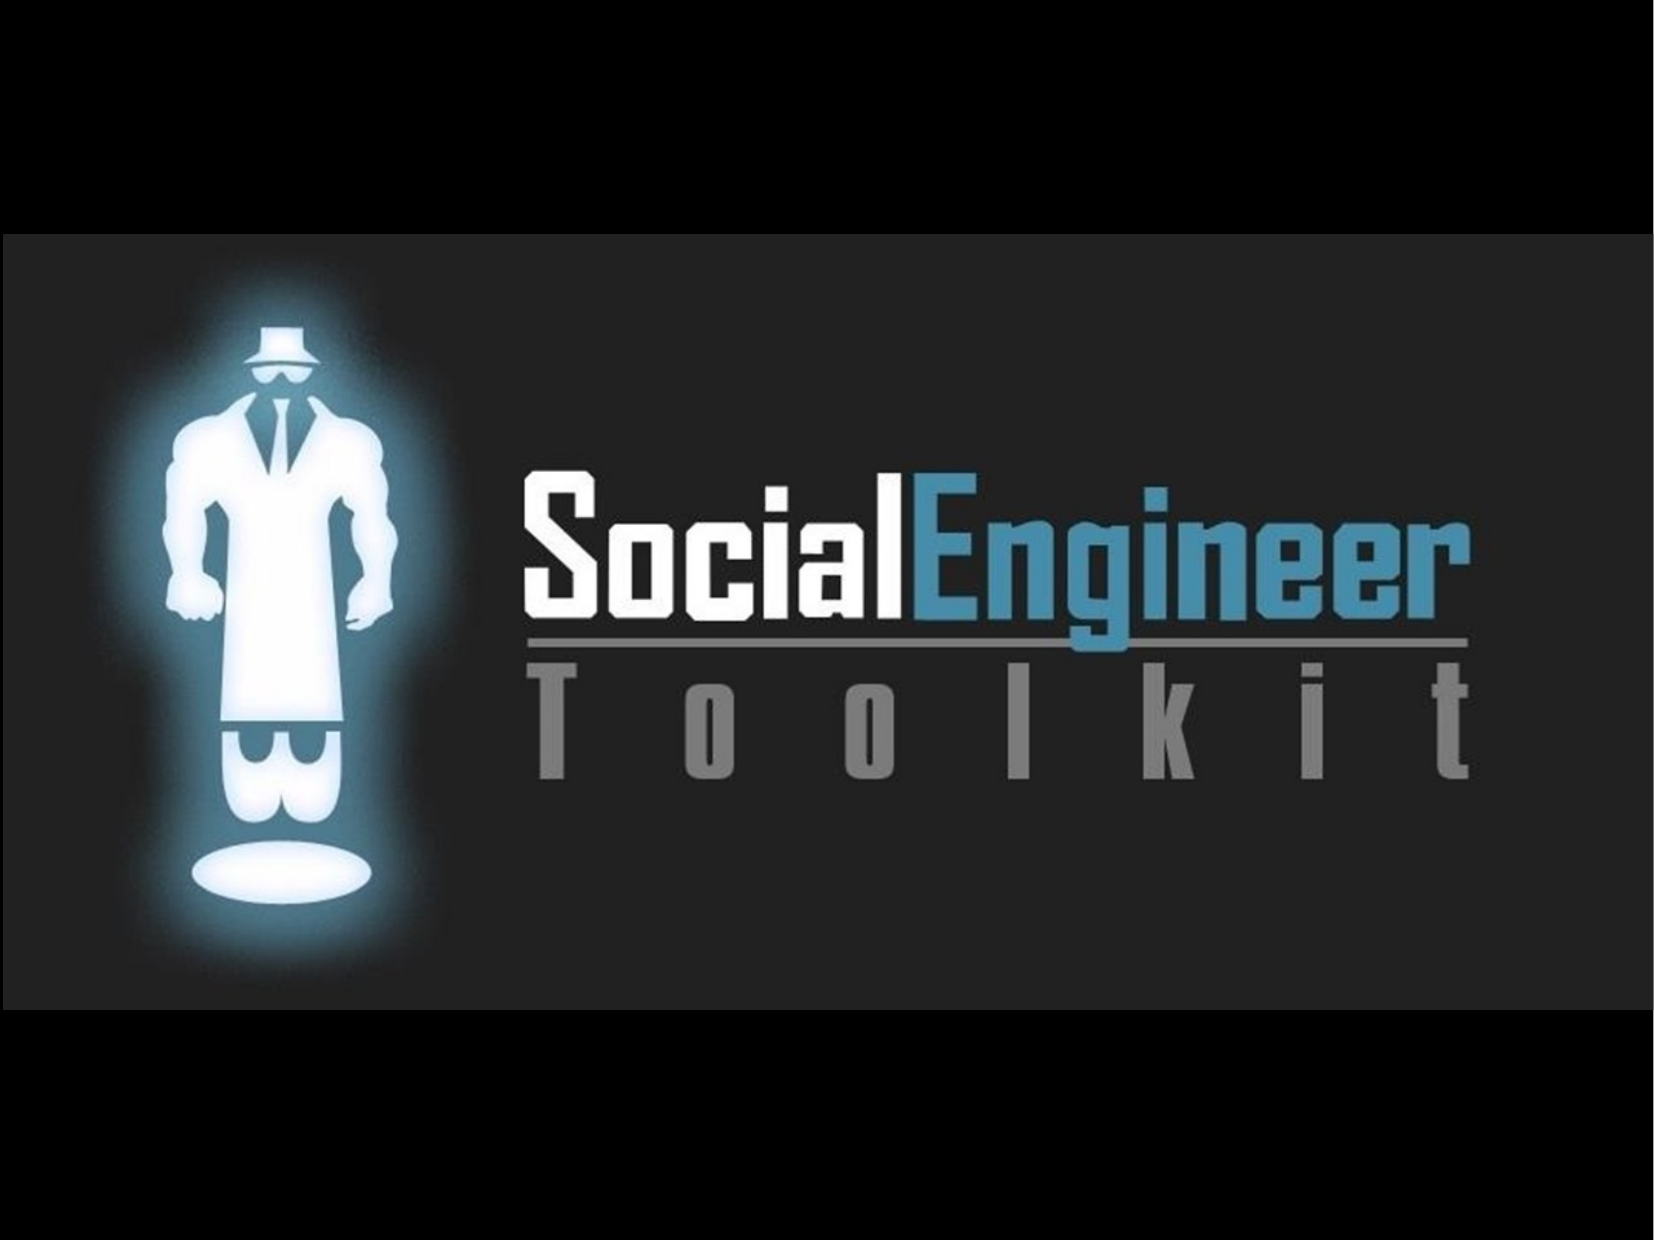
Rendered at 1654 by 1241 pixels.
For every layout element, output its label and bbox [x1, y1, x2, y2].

picture [3, 234, 1654, 1010]
